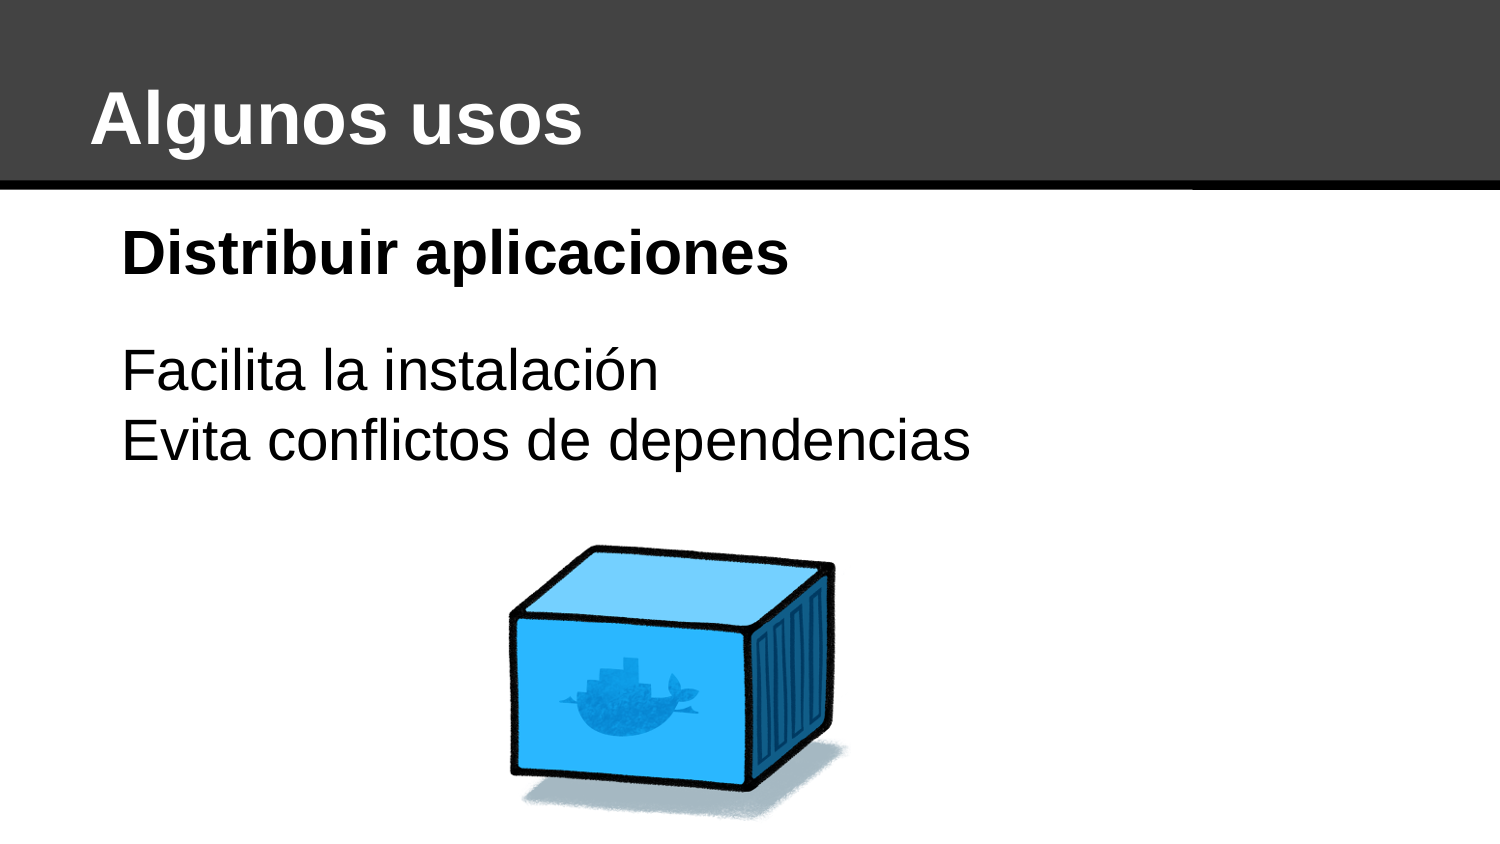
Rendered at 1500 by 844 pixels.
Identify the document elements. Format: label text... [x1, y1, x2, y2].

text_box Algunos usos [74, 33, 1425, 175]
picture [504, 507, 851, 844]
text_box Distribuir aplicaciones Facilita la instalación Evita conflictos de dependencias [69, 196, 1419, 808]
